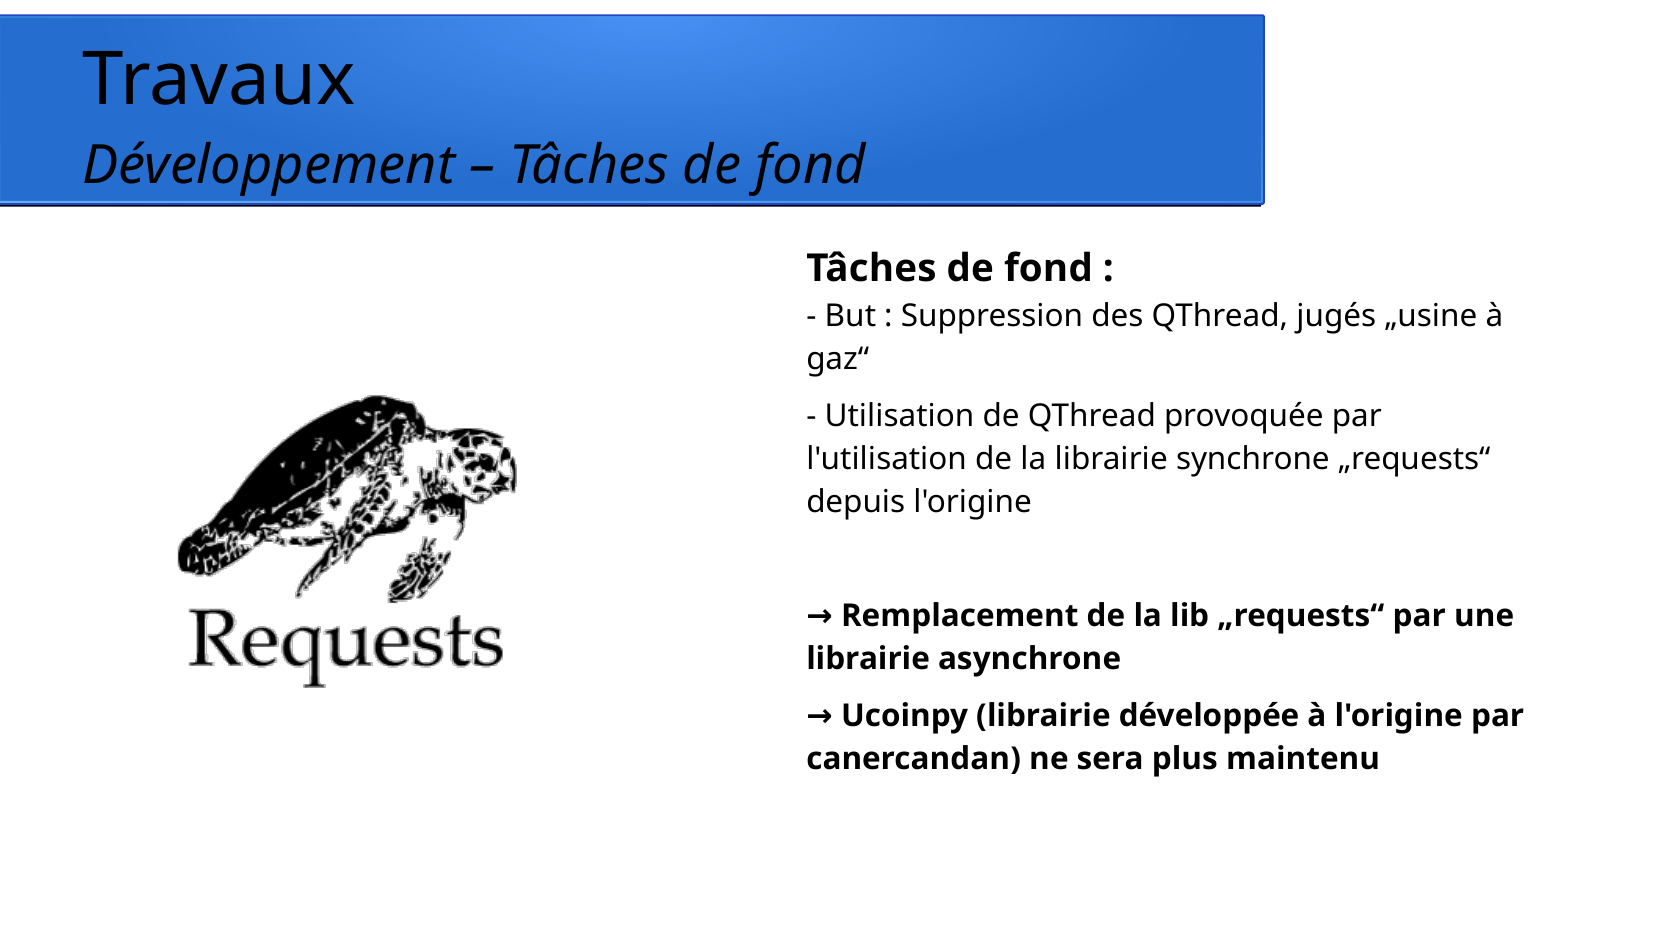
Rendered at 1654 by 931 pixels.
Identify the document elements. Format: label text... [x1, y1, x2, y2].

picture [169, 377, 520, 691]
title Travaux Développement – Tâches de fond [82, 28, 1235, 196]
list Tâches de fond : - But : Suppression des QThread, jugés „usine à gaz“ - Utilisation de QThread provoquée par l'utilisation de la librairie synchrone „requests“ depuis l'origine → Remplacement de la lib „requests“ par une librairie asynchrone → Ucoinpy (librairie développée à l'origine par canercandan) ne sera plus maintenu [806, 240, 1533, 780]
